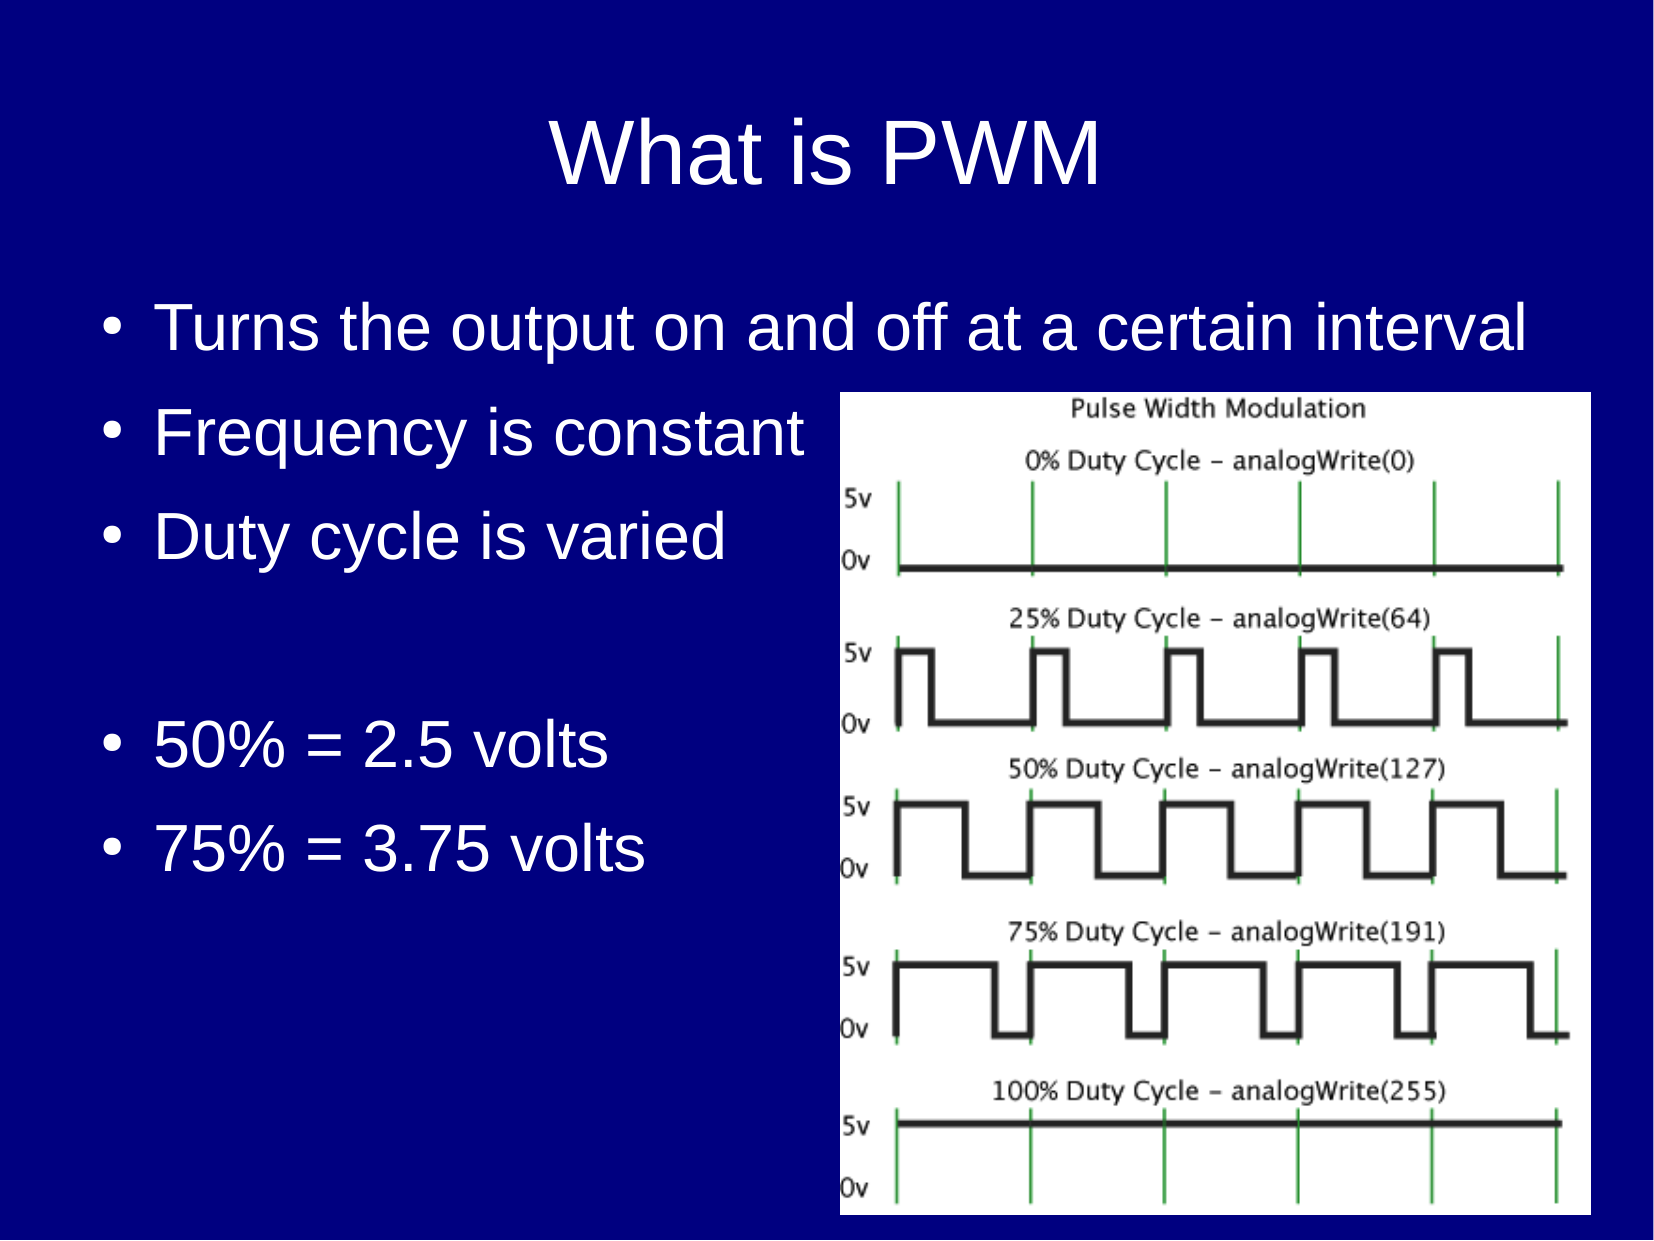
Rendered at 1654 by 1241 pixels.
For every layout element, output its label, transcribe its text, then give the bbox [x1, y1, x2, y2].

title What is PWM [82, 49, 1571, 257]
picture [840, 392, 1591, 1216]
list Turns the output on and off at a certain interval Frequency is constant Duty cycle is varied 50% = 2.5 volts 75% = 3.75 volts [82, 290, 1571, 1109]
